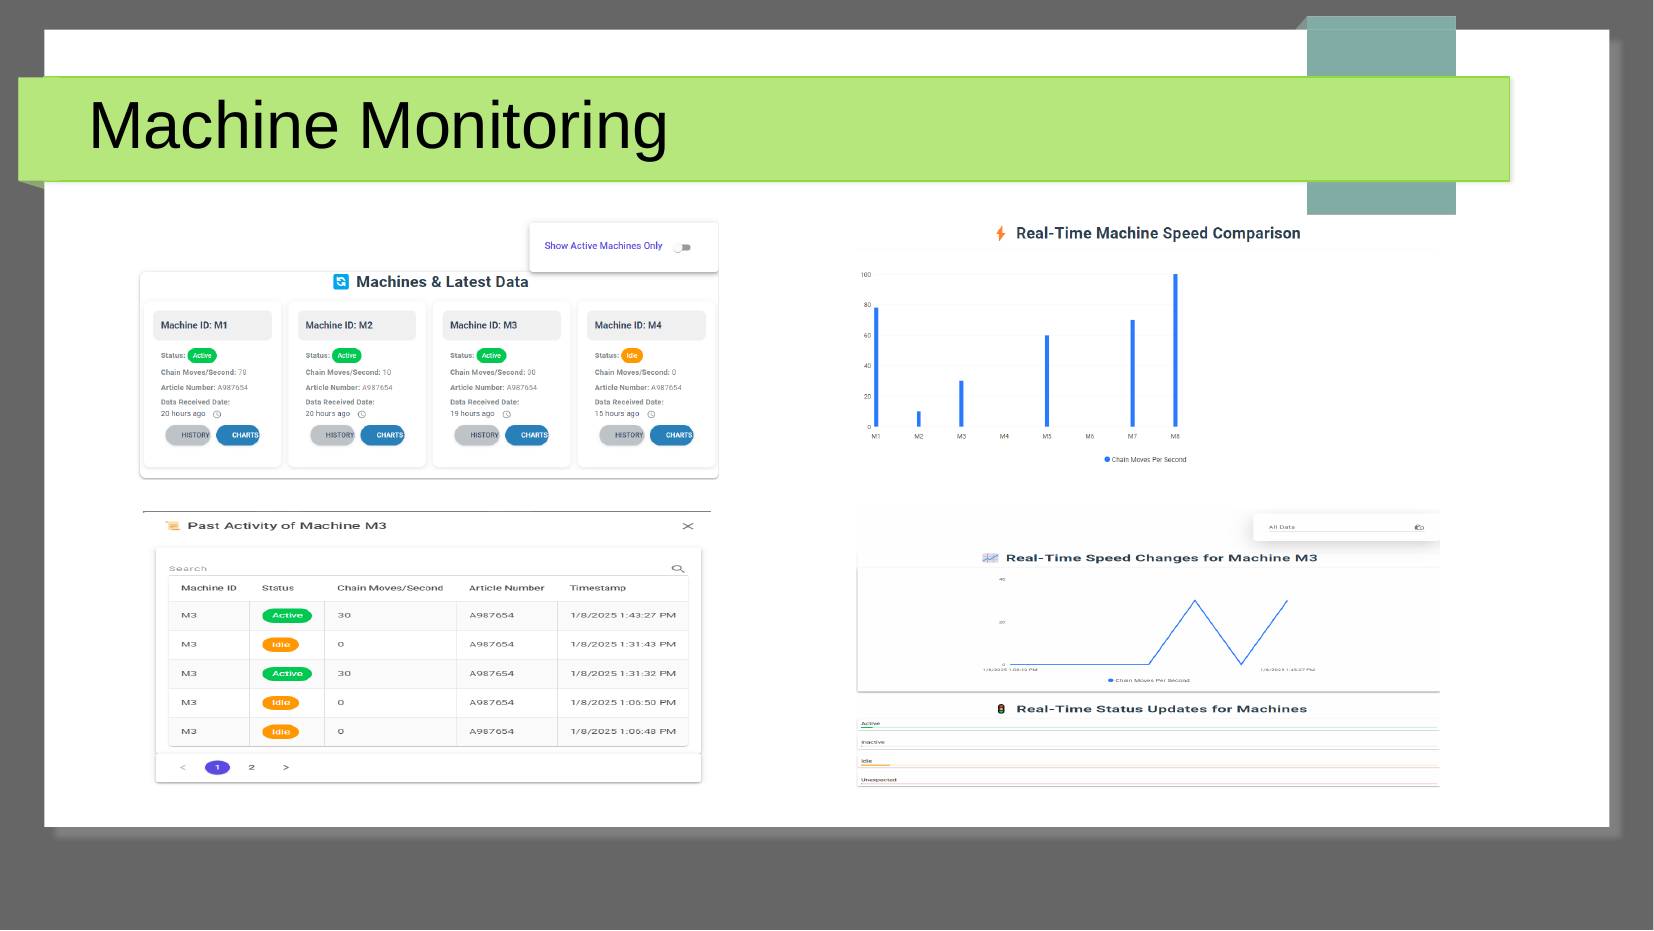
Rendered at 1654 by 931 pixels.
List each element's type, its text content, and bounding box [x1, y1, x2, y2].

picture [856, 508, 1440, 789]
picture [143, 511, 711, 787]
title Machine Monitoring [88, 73, 1506, 178]
picture [856, 219, 1437, 472]
picture [136, 217, 719, 480]
